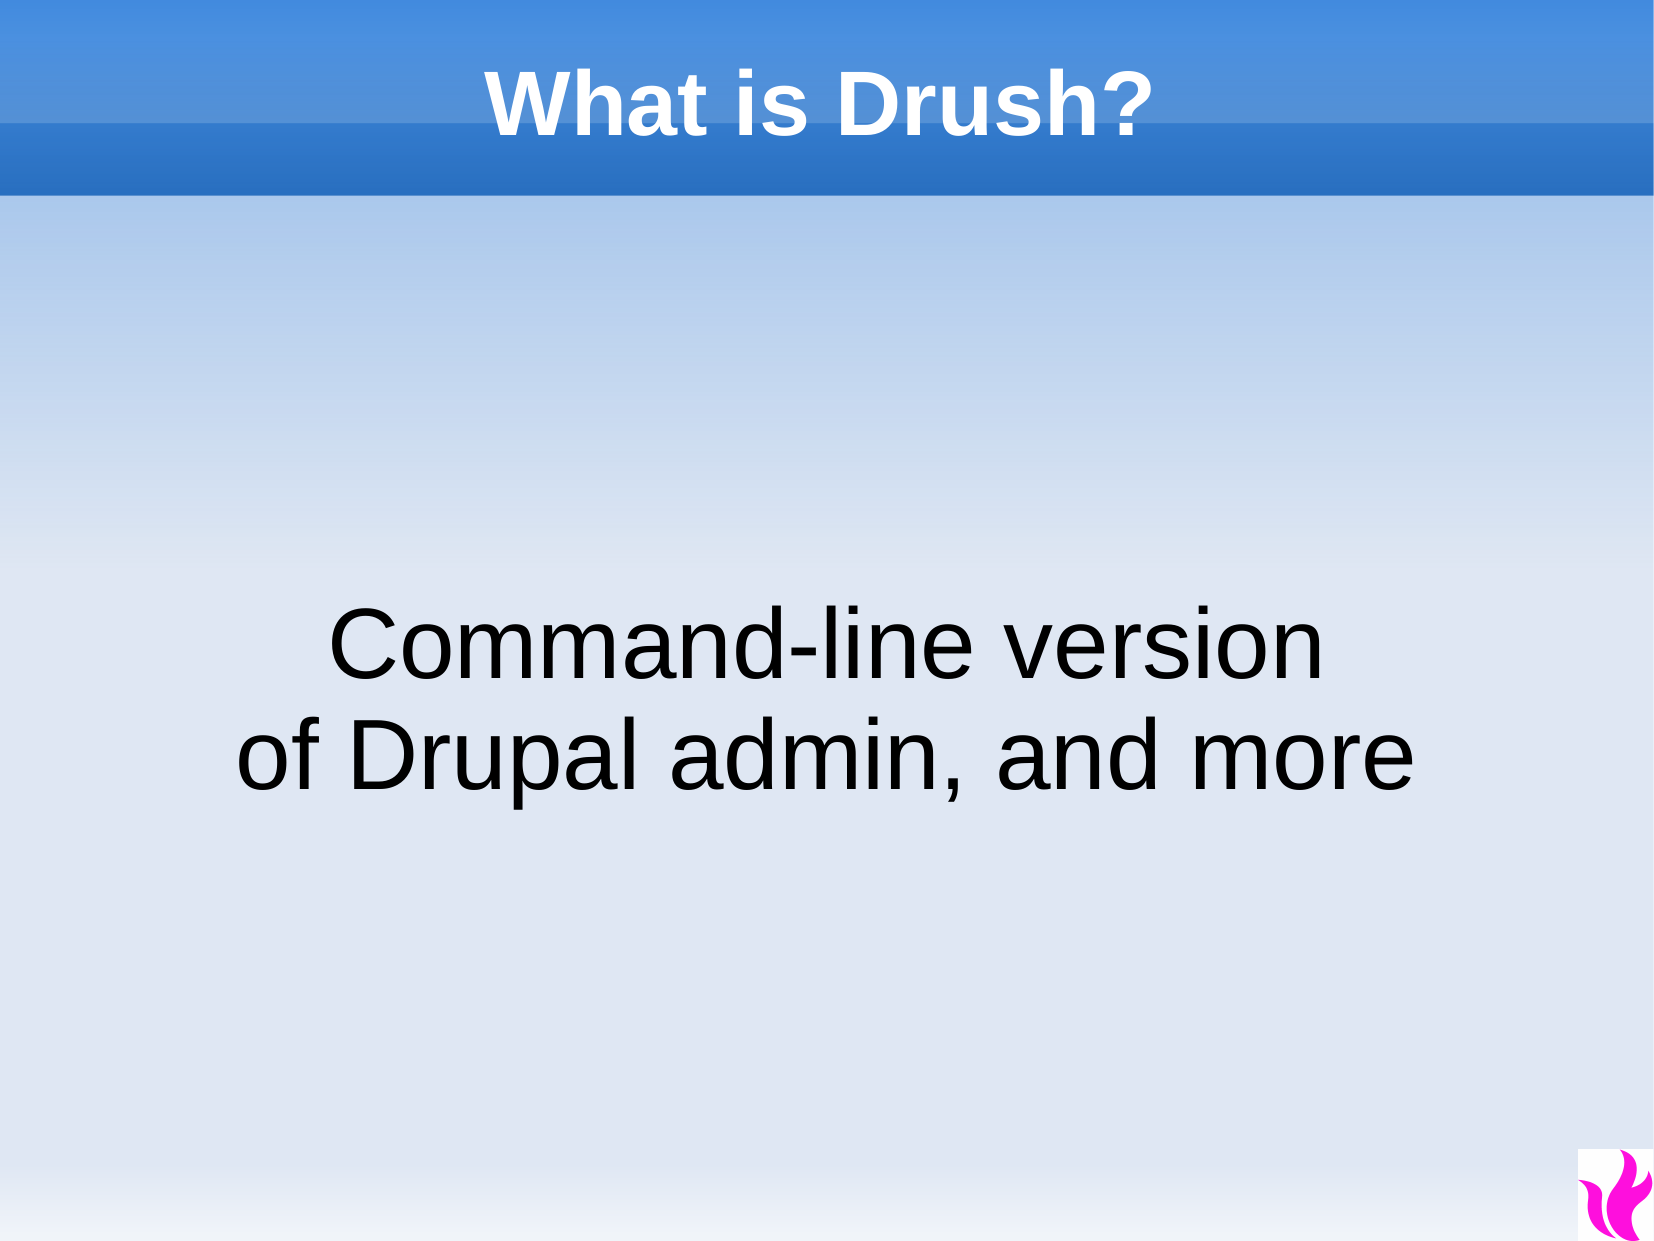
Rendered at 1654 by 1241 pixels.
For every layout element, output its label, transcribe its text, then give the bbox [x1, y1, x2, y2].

subtitle Command-line version of Drupal admin, and more [82, 290, 1571, 1109]
title What is Drush? [76, 7, 1565, 200]
picture [0, 0, 1654, 1241]
